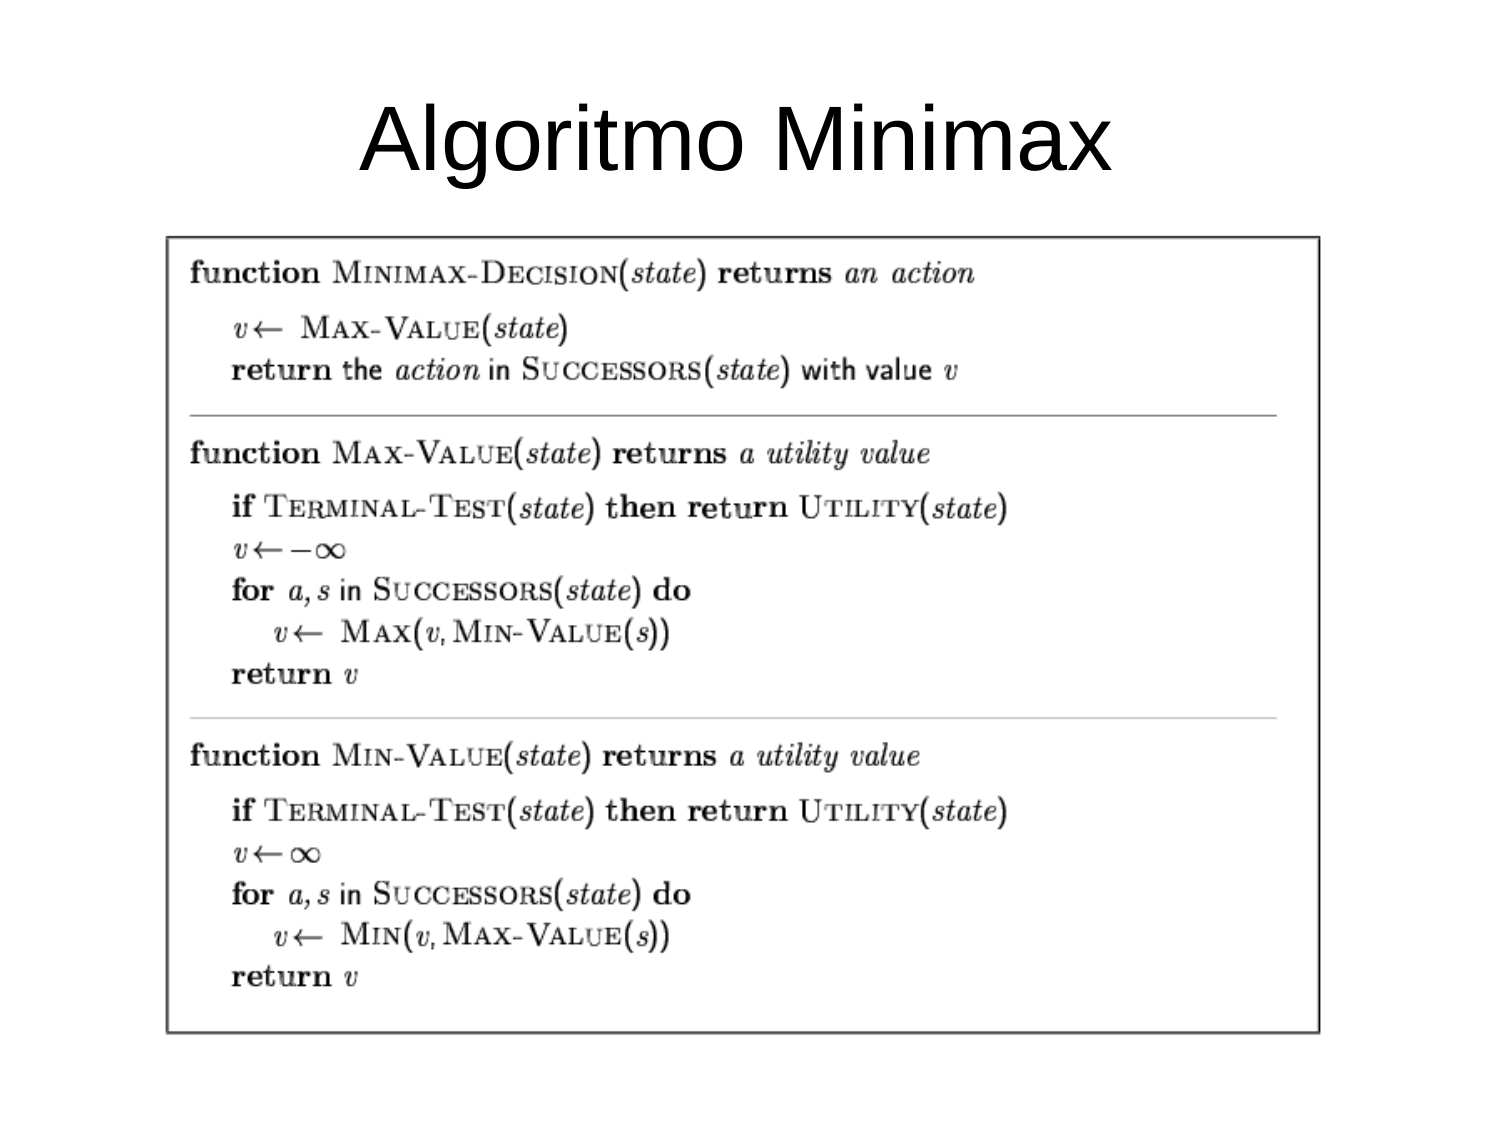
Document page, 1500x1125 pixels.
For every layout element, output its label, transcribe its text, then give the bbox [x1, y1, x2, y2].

picture [150, 224, 1326, 1040]
title Algoritmo Minimax [75, 45, 1426, 233]
